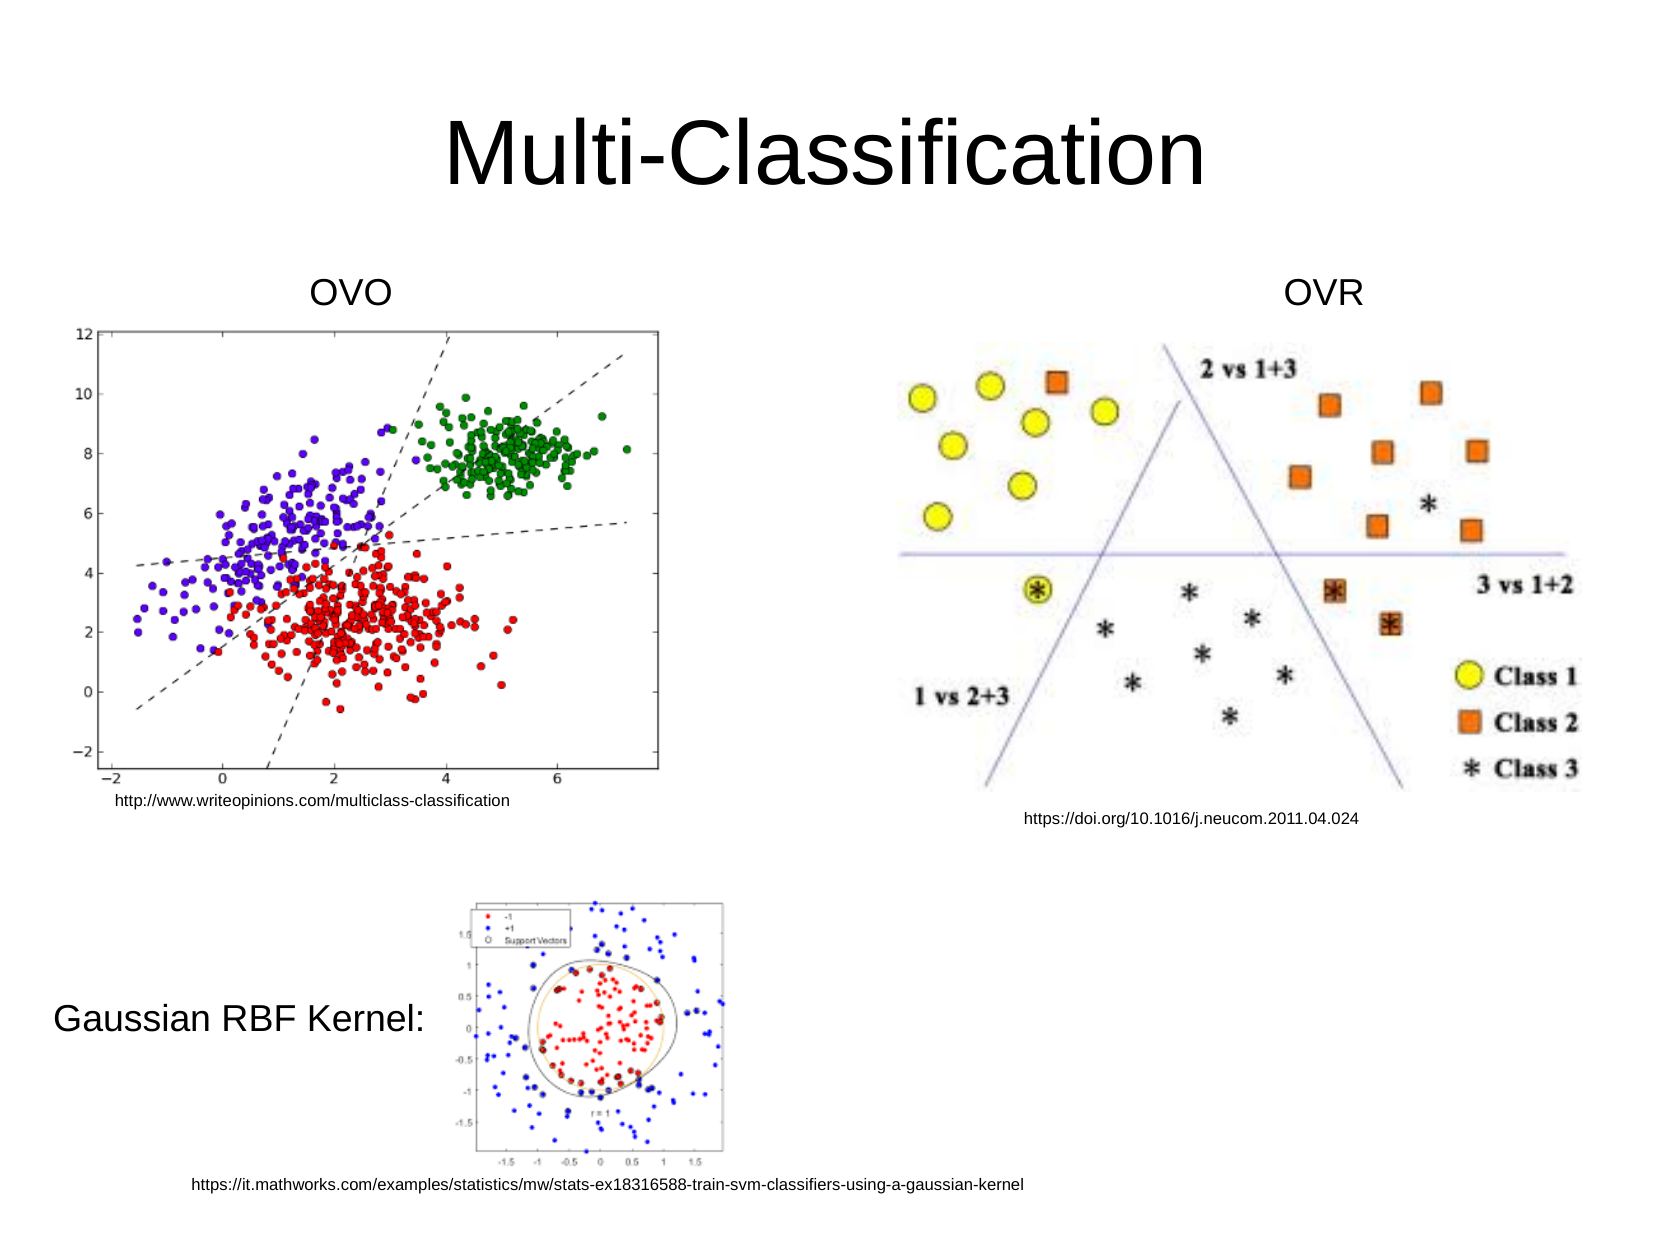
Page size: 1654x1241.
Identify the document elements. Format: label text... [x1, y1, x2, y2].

picture [7, 277, 730, 823]
picture [390, 881, 795, 1167]
text_box https://it.mathworks.com/examples/statistics/mw/stats-ex18316588-train-svm-classifiers-using-a-gaussian-kernel [176, 1167, 1042, 1207]
text_box OVR [1273, 271, 1409, 314]
text_box http://www.writeopinions.com/multiclass-classification [99, 783, 631, 823]
title Multi-Classification [82, 49, 1571, 257]
text_box Gaussian RBF Kernel: [53, 997, 444, 1040]
text_box OVO [298, 271, 435, 314]
picture [897, 342, 1582, 792]
text_box https://doi.org/10.1016/j.neucom.2011.04.024 [1009, 801, 1460, 840]
